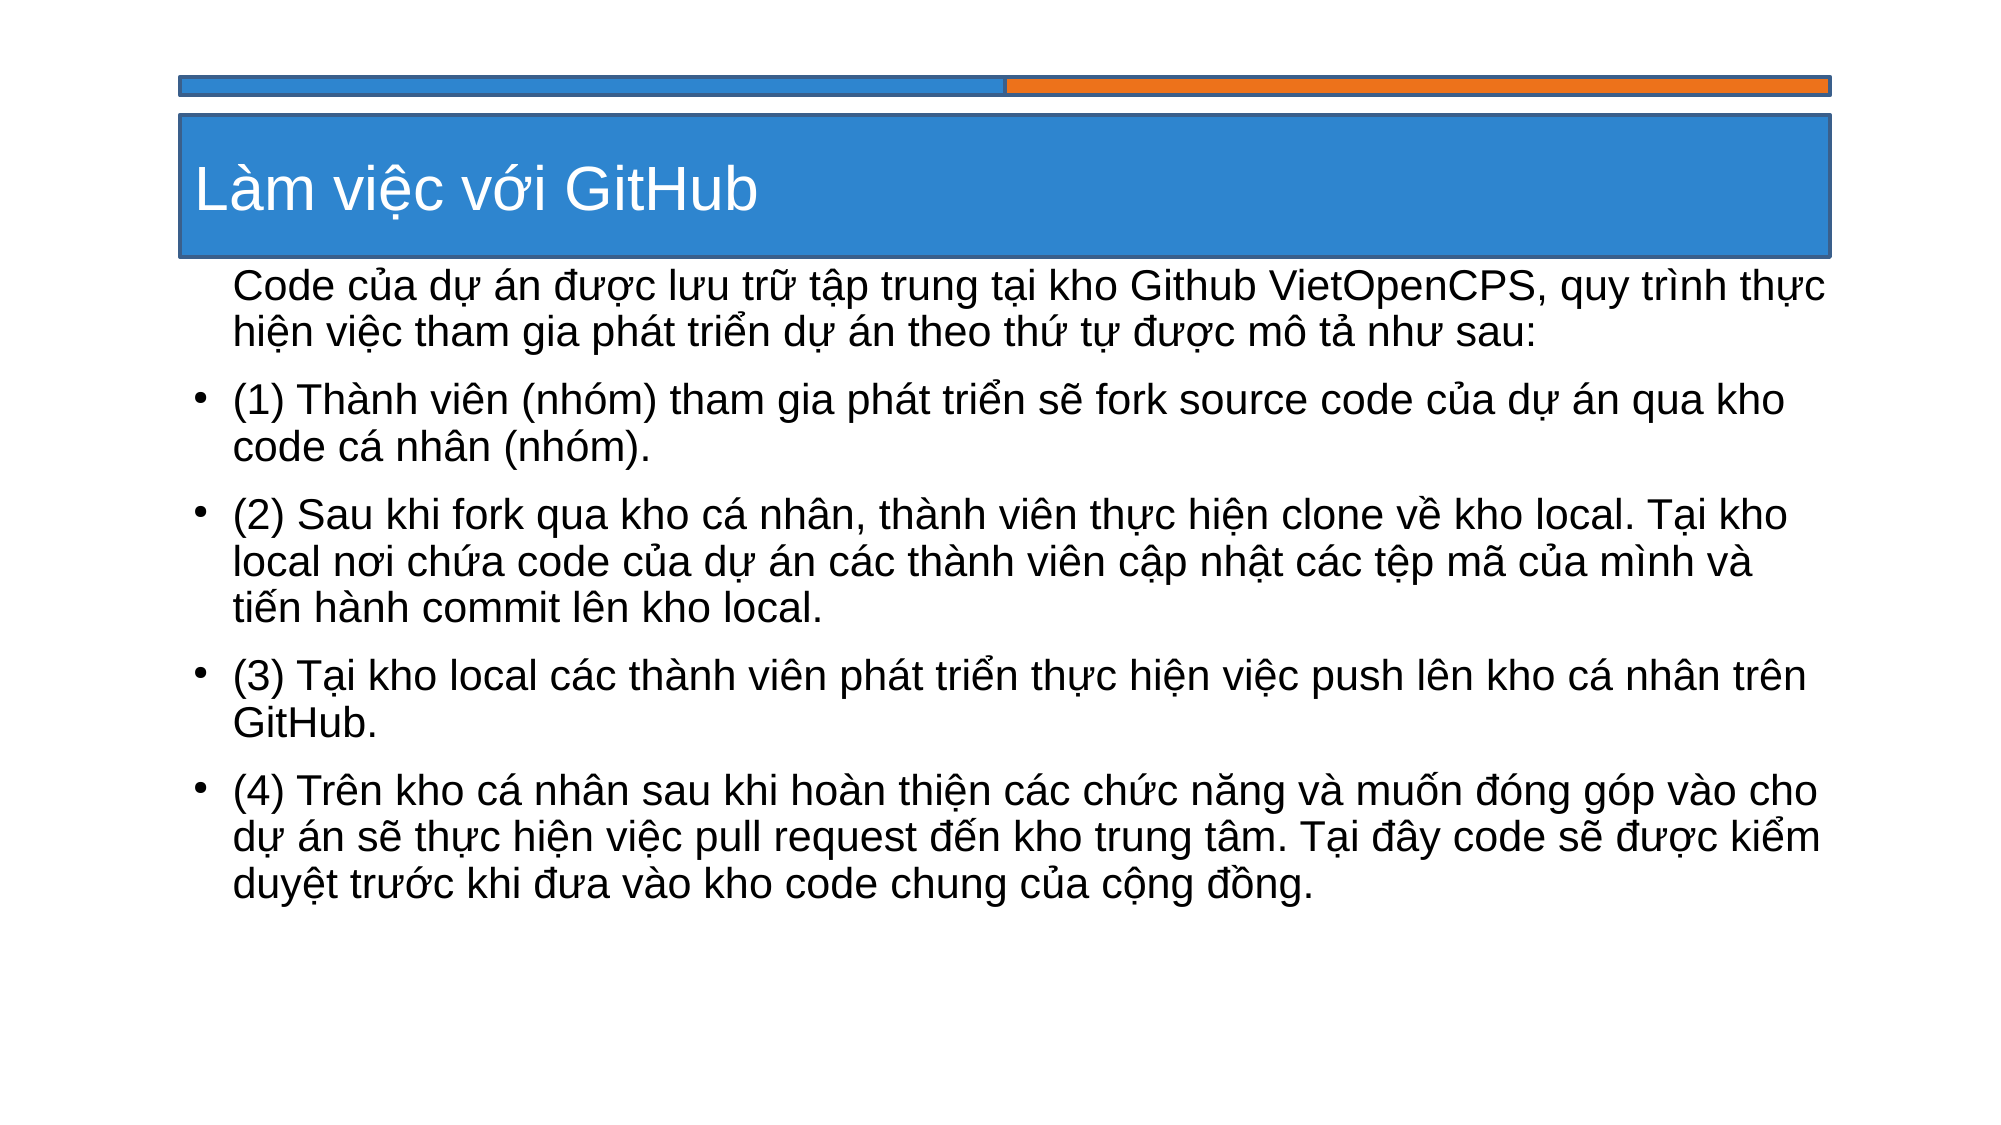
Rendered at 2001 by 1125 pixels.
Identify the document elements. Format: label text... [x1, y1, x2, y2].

text_box Làm việc với GitHub [180, 114, 1830, 257]
list Code của dự án được lưu trữ tập trung tại kho Github VietOpenCPS, quy trình thực hiện việc tham gia phát triển dự án theo thứ tự được mô tả như sau: (1) Thành viên (nhóm) tham gia phát triển sẽ fork source code của dự án qua kho code cá nhân (nhóm). (2) Sau khi fork qua kho cá nhân, thành viên thực hiện clone về kho local. Tại kho local nơi chứa code của dự án các thành viên cập nhật các tệp mã của mình và tiến hành commit lên kho local. (3) Tại kho local các thành viên phát triển thực hiện việc push lên kho cá nhân trên GitHub. (4) Trên kho cá nhân sau khi hoàn thiện các chức năng và muốn đóng góp vào cho dự án sẽ thực hiện việc pull request đến kho trung tâm. Tại đây code sẽ được kiểm duyệt trước khi đưa vào kho code chung của cộng đồng. [180, 263, 1831, 916]
text_box [179, 76, 1831, 96]
